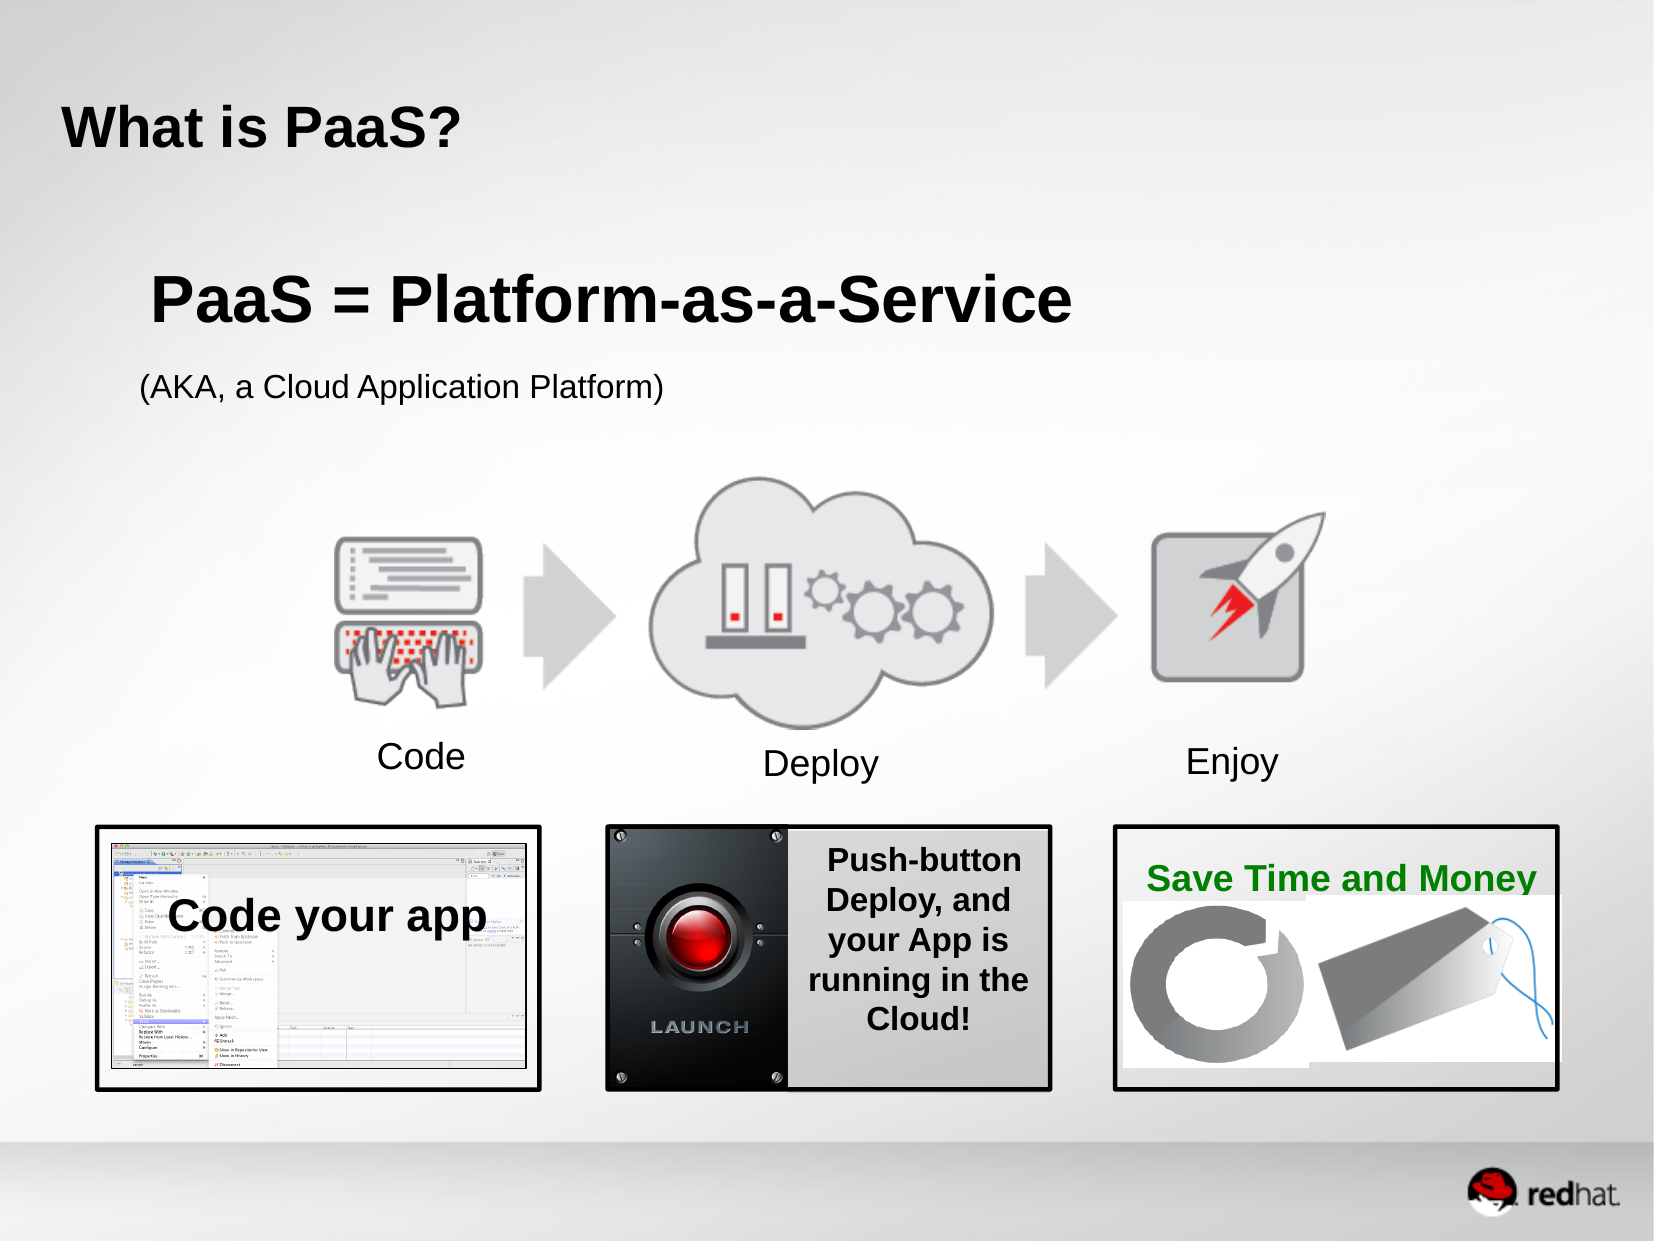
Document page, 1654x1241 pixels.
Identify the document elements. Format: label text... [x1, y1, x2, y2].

text_box What is PaaS? [61, 77, 1577, 174]
text_box Code [348, 730, 481, 785]
picture [0, 0, 1654, 1241]
text_box Deploy [734, 731, 894, 792]
text_box PaaS = Platform-as-a-Service (AKA, a Cloud Application Platform) [112, 248, 1597, 437]
text_box Enjoy [1157, 730, 1294, 790]
text_box Push-button Deploy, and your App is running in the Cloud! [787, 830, 1047, 1087]
text_box Save Time and Money [1125, 844, 1546, 901]
text_box Code your app [114, 878, 526, 1029]
